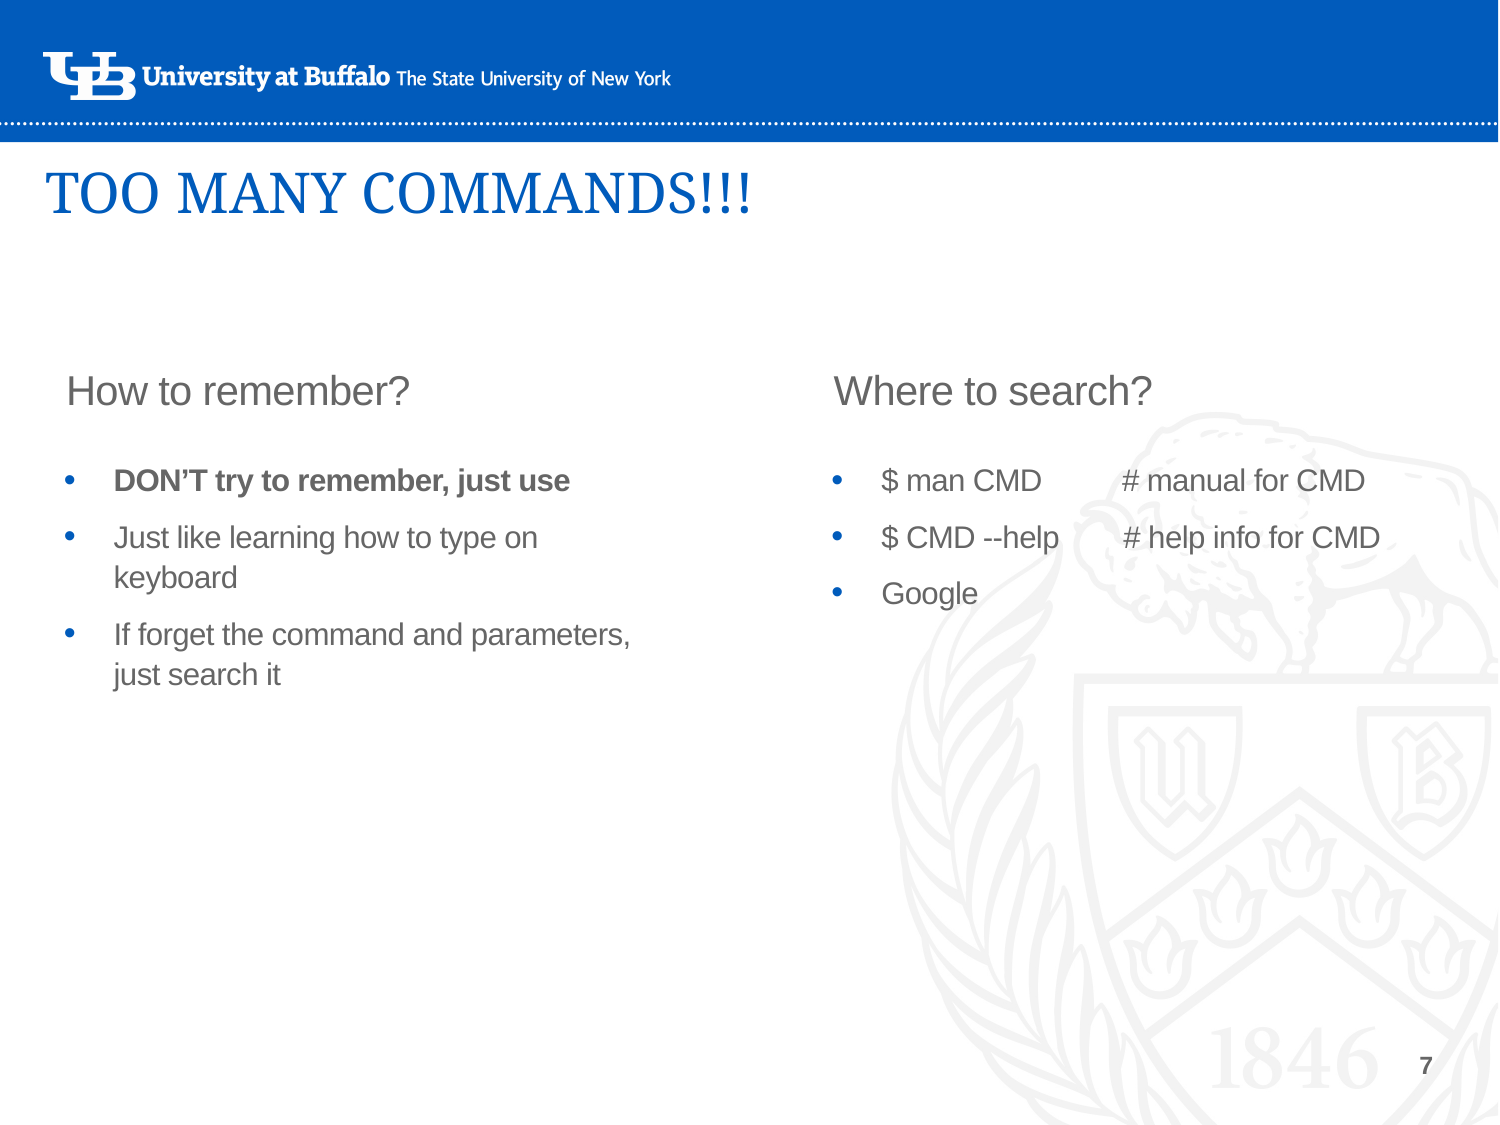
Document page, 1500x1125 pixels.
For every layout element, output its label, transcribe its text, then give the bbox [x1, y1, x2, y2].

text_box Where to search? [818, 360, 1419, 422]
picture [0, 0, 1499, 1125]
text_box How to remember? [51, 360, 652, 422]
list DON’T try to remember, just use Just like learning how to type on keyboard If forget the command and parameters, just search it [27, 450, 676, 721]
title TOO MANY COMMANDS!!! [30, 153, 1387, 232]
list $ man CMD # manual for CMD $ CMD --help # help info for CMD Google [795, 450, 1441, 661]
